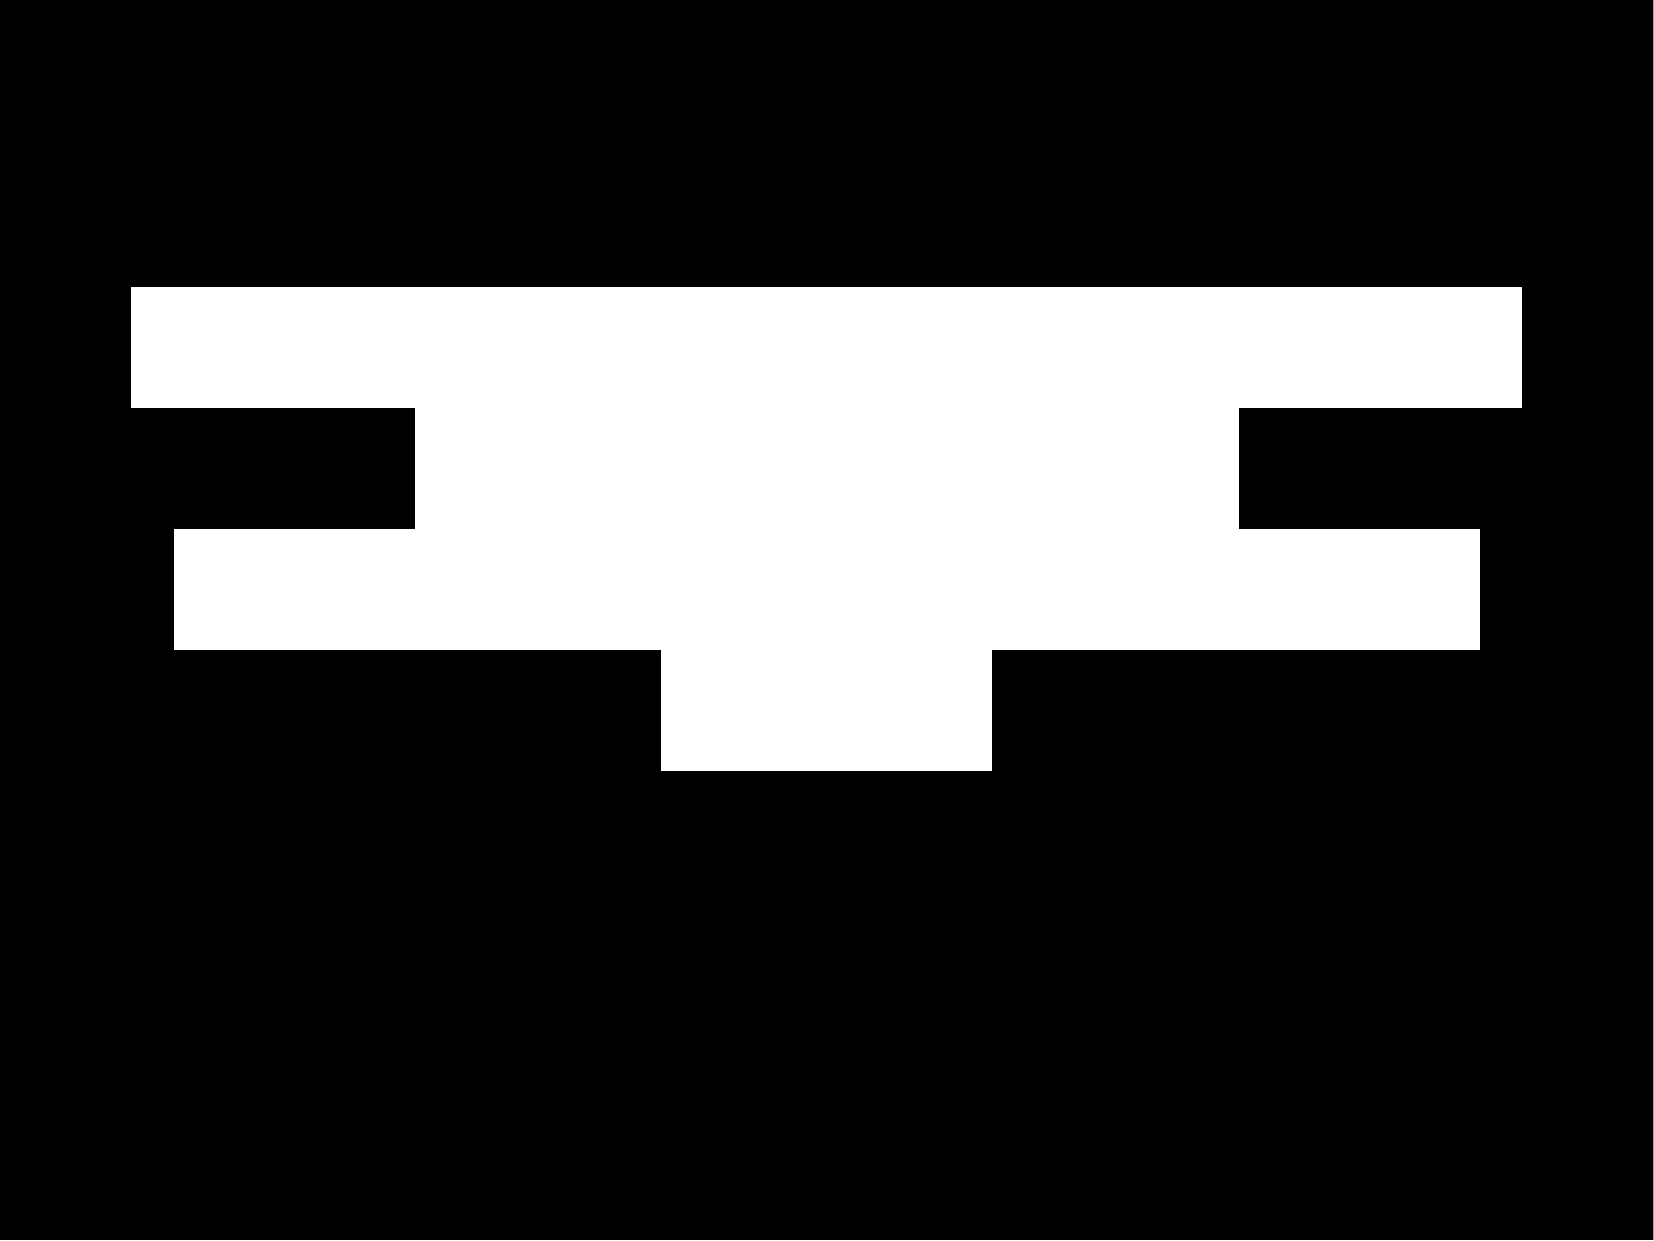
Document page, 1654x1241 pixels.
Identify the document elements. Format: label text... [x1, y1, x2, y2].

subtitle A hora é chegada, o tempo é este e Ele vem… (O Espírito e a noiva dizem vem...) [82, 49, 1571, 1010]
